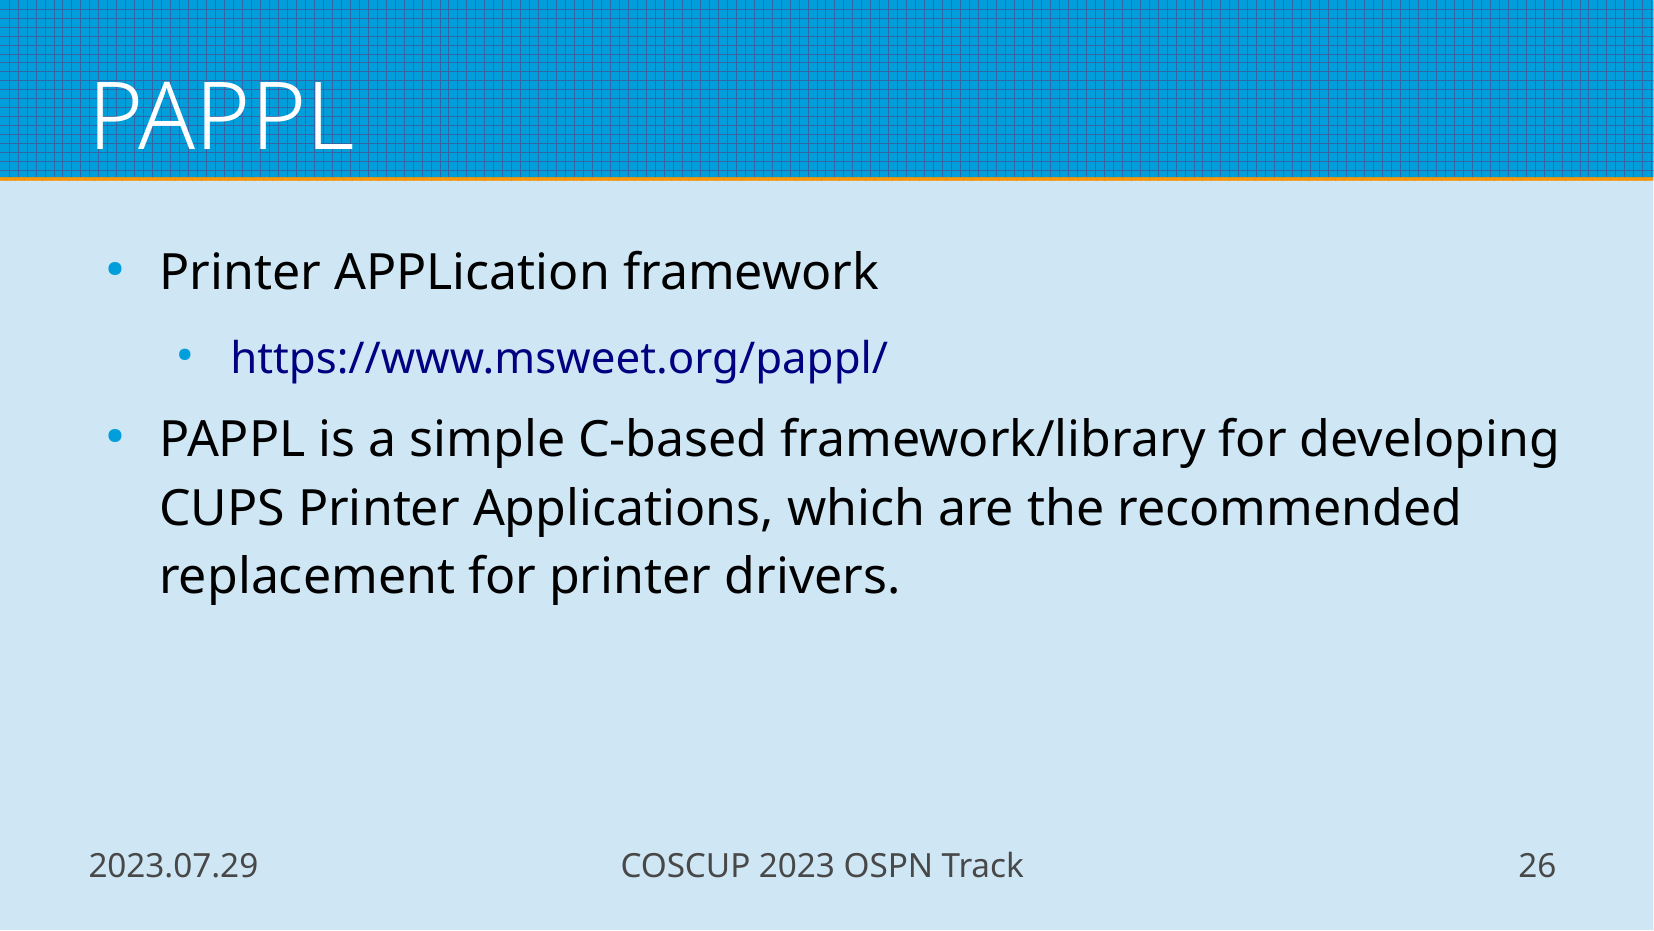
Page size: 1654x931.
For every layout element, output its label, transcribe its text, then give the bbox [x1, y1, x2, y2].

title PAPPL [88, 14, 1565, 178]
list Printer APPLication framework https://www.msweet.org/pappl/ PAPPL is a simple C-based framework/library for developing CUPS Printer Applications, which are the recommended replacement for printer drivers. [88, 236, 1565, 813]
